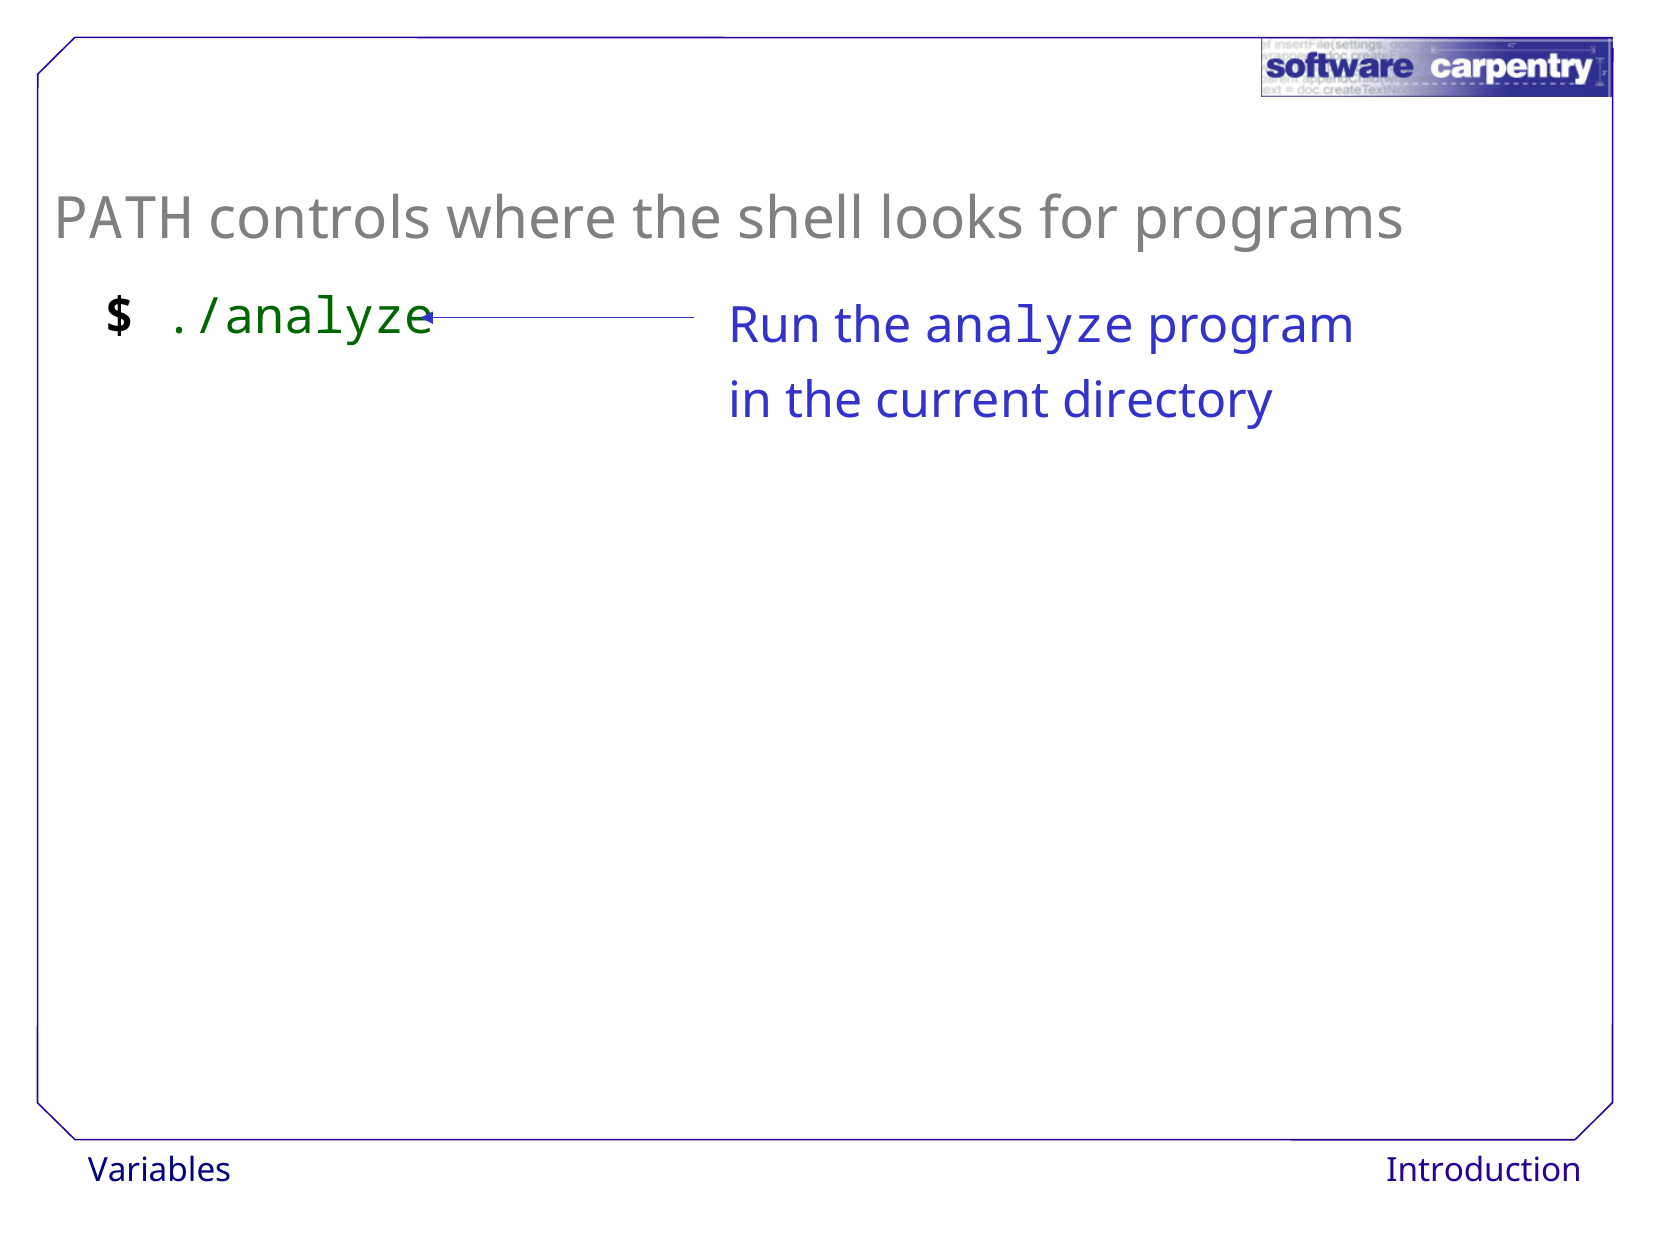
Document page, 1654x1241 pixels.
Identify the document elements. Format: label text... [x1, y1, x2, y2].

picture [1261, 39, 1613, 97]
text_box PATH controls where the shell looks for programs [38, 138, 1570, 259]
text_box $ ./analyze [89, 260, 1512, 658]
text_box Run the analyze program in the current directory [713, 270, 1338, 441]
